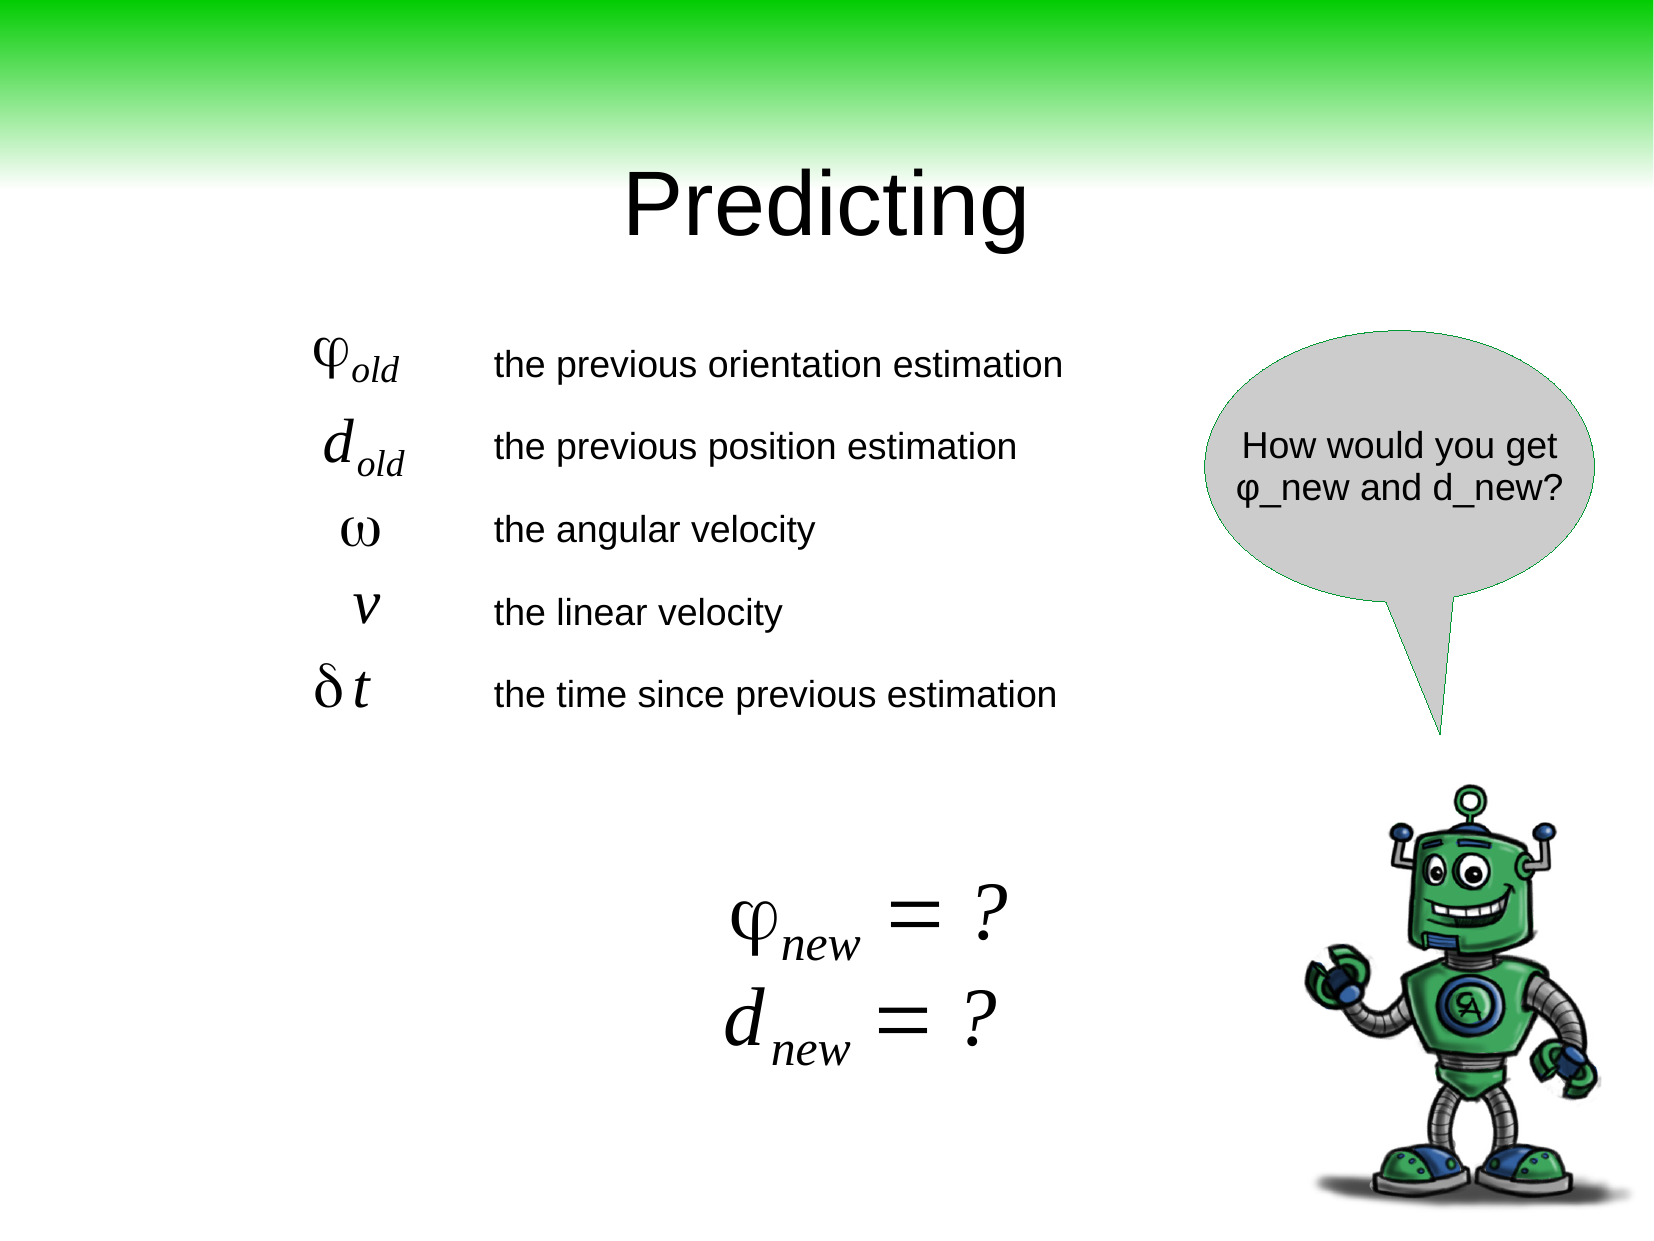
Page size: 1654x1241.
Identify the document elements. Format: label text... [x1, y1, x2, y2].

text_box How would you get φ_new and d_new? [1204, 330, 1595, 735]
chart [295, 335, 408, 390]
picture [1287, 757, 1654, 1226]
text_box the time since previous estimation [479, 666, 1073, 724]
chart [314, 405, 414, 485]
text_box [0, 0, 1654, 189]
text_box the angular velocity [479, 501, 831, 558]
chart [333, 513, 390, 550]
text_box the previous position estimation [478, 418, 1033, 476]
chart [344, 566, 390, 637]
text_box the linear velocity [479, 583, 798, 641]
chart [307, 651, 381, 721]
text_box the previous orientation estimation [478, 335, 1079, 393]
chart [709, 866, 1018, 1076]
title Predicting [82, 100, 1571, 308]
